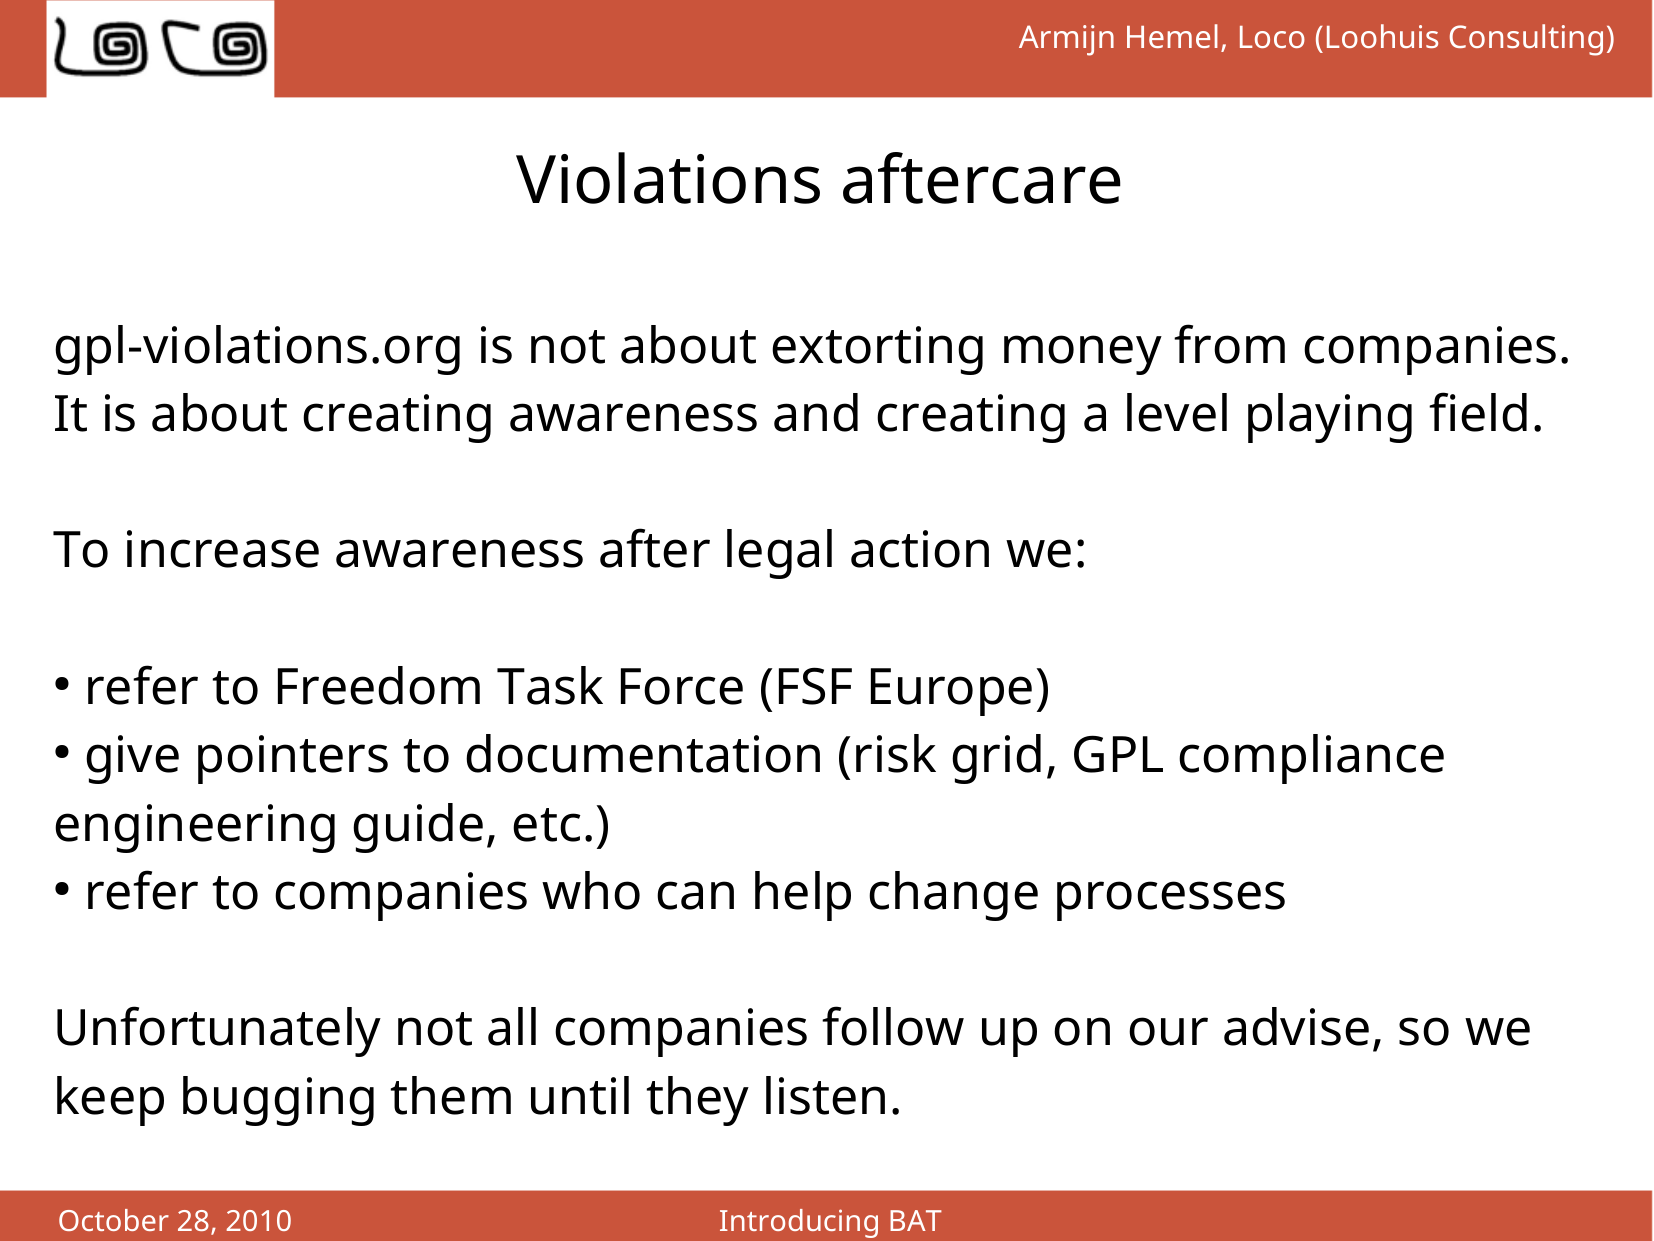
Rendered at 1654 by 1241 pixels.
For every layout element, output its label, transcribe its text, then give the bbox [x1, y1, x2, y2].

subtitle gpl-violations.org is not about extorting money from companies. It is about creating awareness and creating a level playing field. To increase awareness after legal action we: refer to Freedom Task Force (FSF Europe) give pointers to documentation (risk grid, GPL compliance engineering guide, etc.) refer to companies who can help change processes Unfortunately not all companies follow up on our advise, so we keep bugging them until they listen. [53, 265, 1595, 1173]
picture [0, 0, 1654, 1241]
title Violations aftercare [47, 125, 1595, 229]
